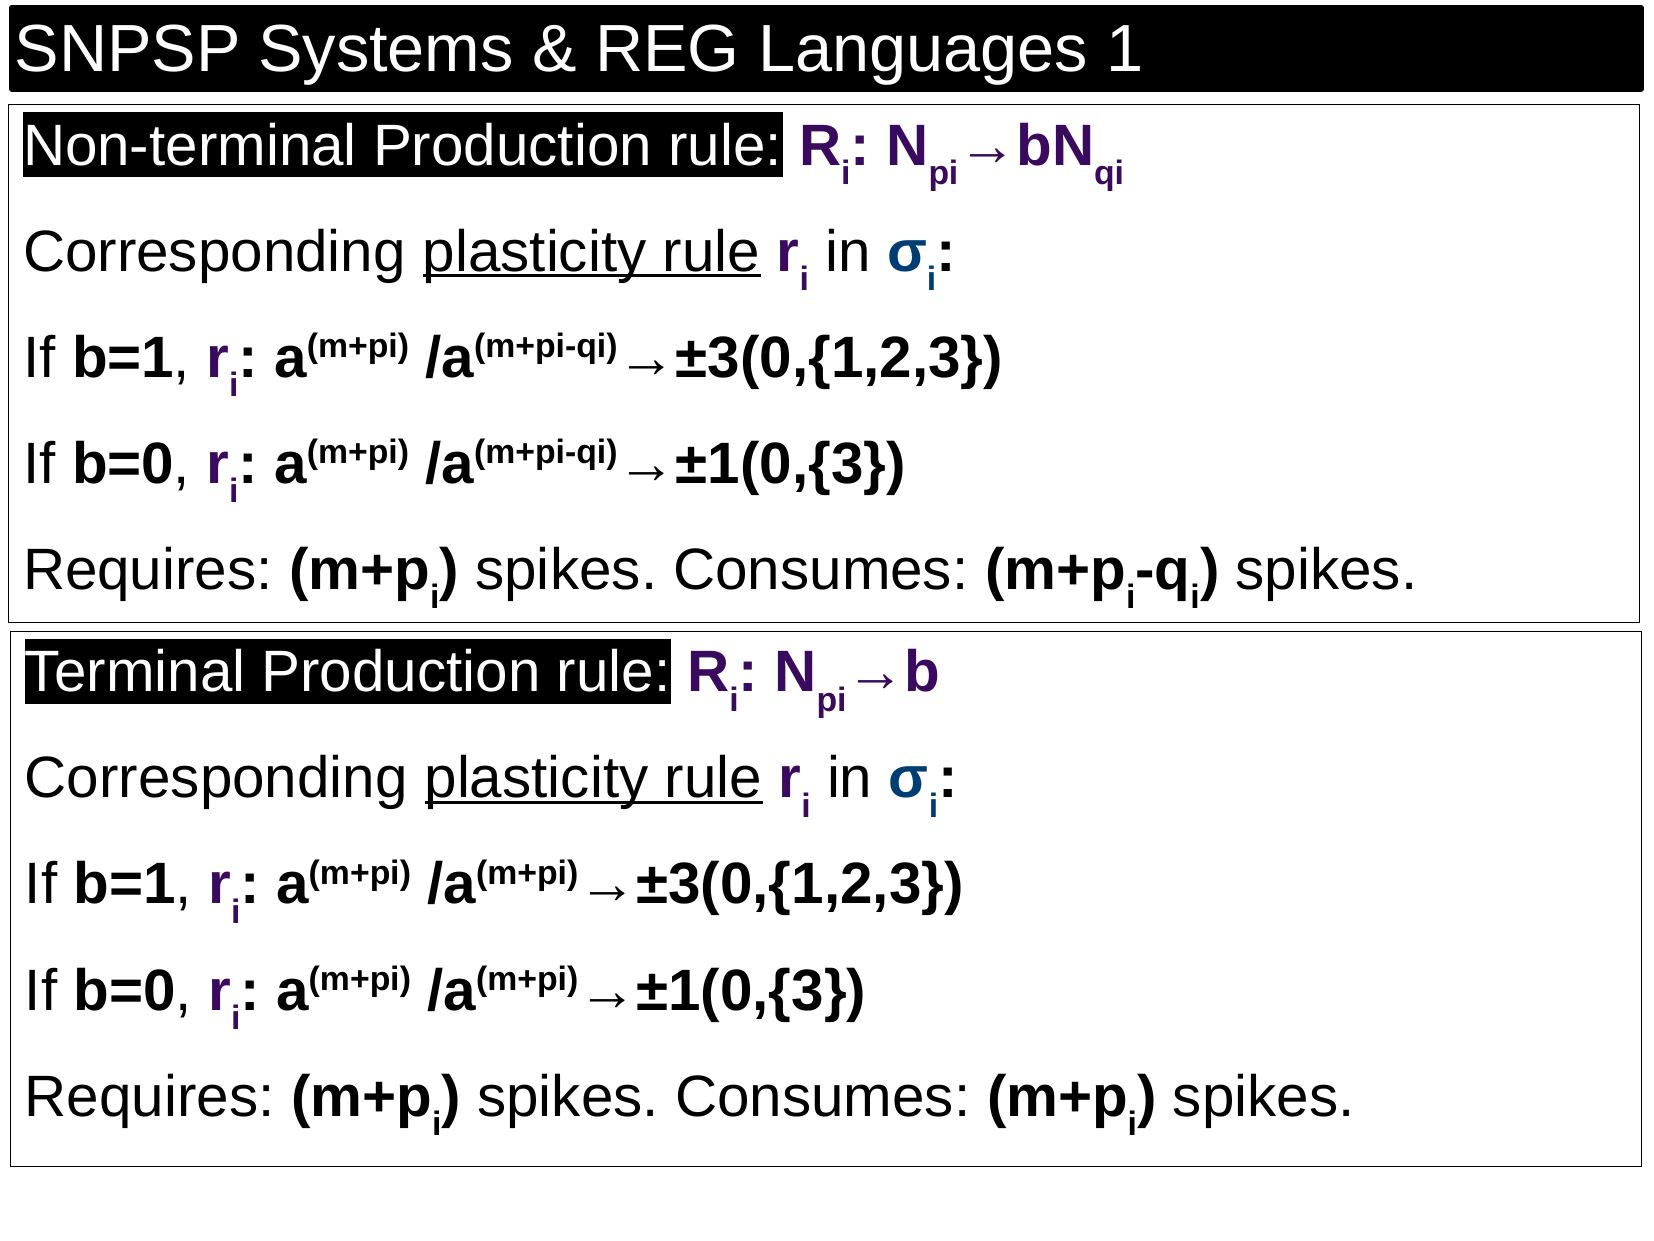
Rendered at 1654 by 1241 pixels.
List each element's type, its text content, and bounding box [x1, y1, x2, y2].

text_box Non-terminal Production rule: Ri: Npi→bNqi Corresponding plasticity rule ri in σi: If b=1, ri: a(m+pi) /a(m+pi-qi)→±3(0,{1,2,3}) If b=0, ri: a(m+pi) /a(m+pi-qi)→±1(0,{3}) Requires: (m+pi) spikes. Consumes: (m+pi-qi) spikes. [8, 104, 1640, 623]
text_box Terminal Production rule: Ri: Npi→b Corresponding plasticity rule ri in σi: If b=1, ri: a(m+pi) /a(m+pi)→±3(0,{1,2,3}) If b=0, ri: a(m+pi) /a(m+pi)→±1(0,{3}) Requires: (m+pi) spikes. Consumes: (m+pi) spikes. [10, 631, 1642, 1167]
title SNPSP Systems & REG Languages 1 [11, 7, 1642, 89]
